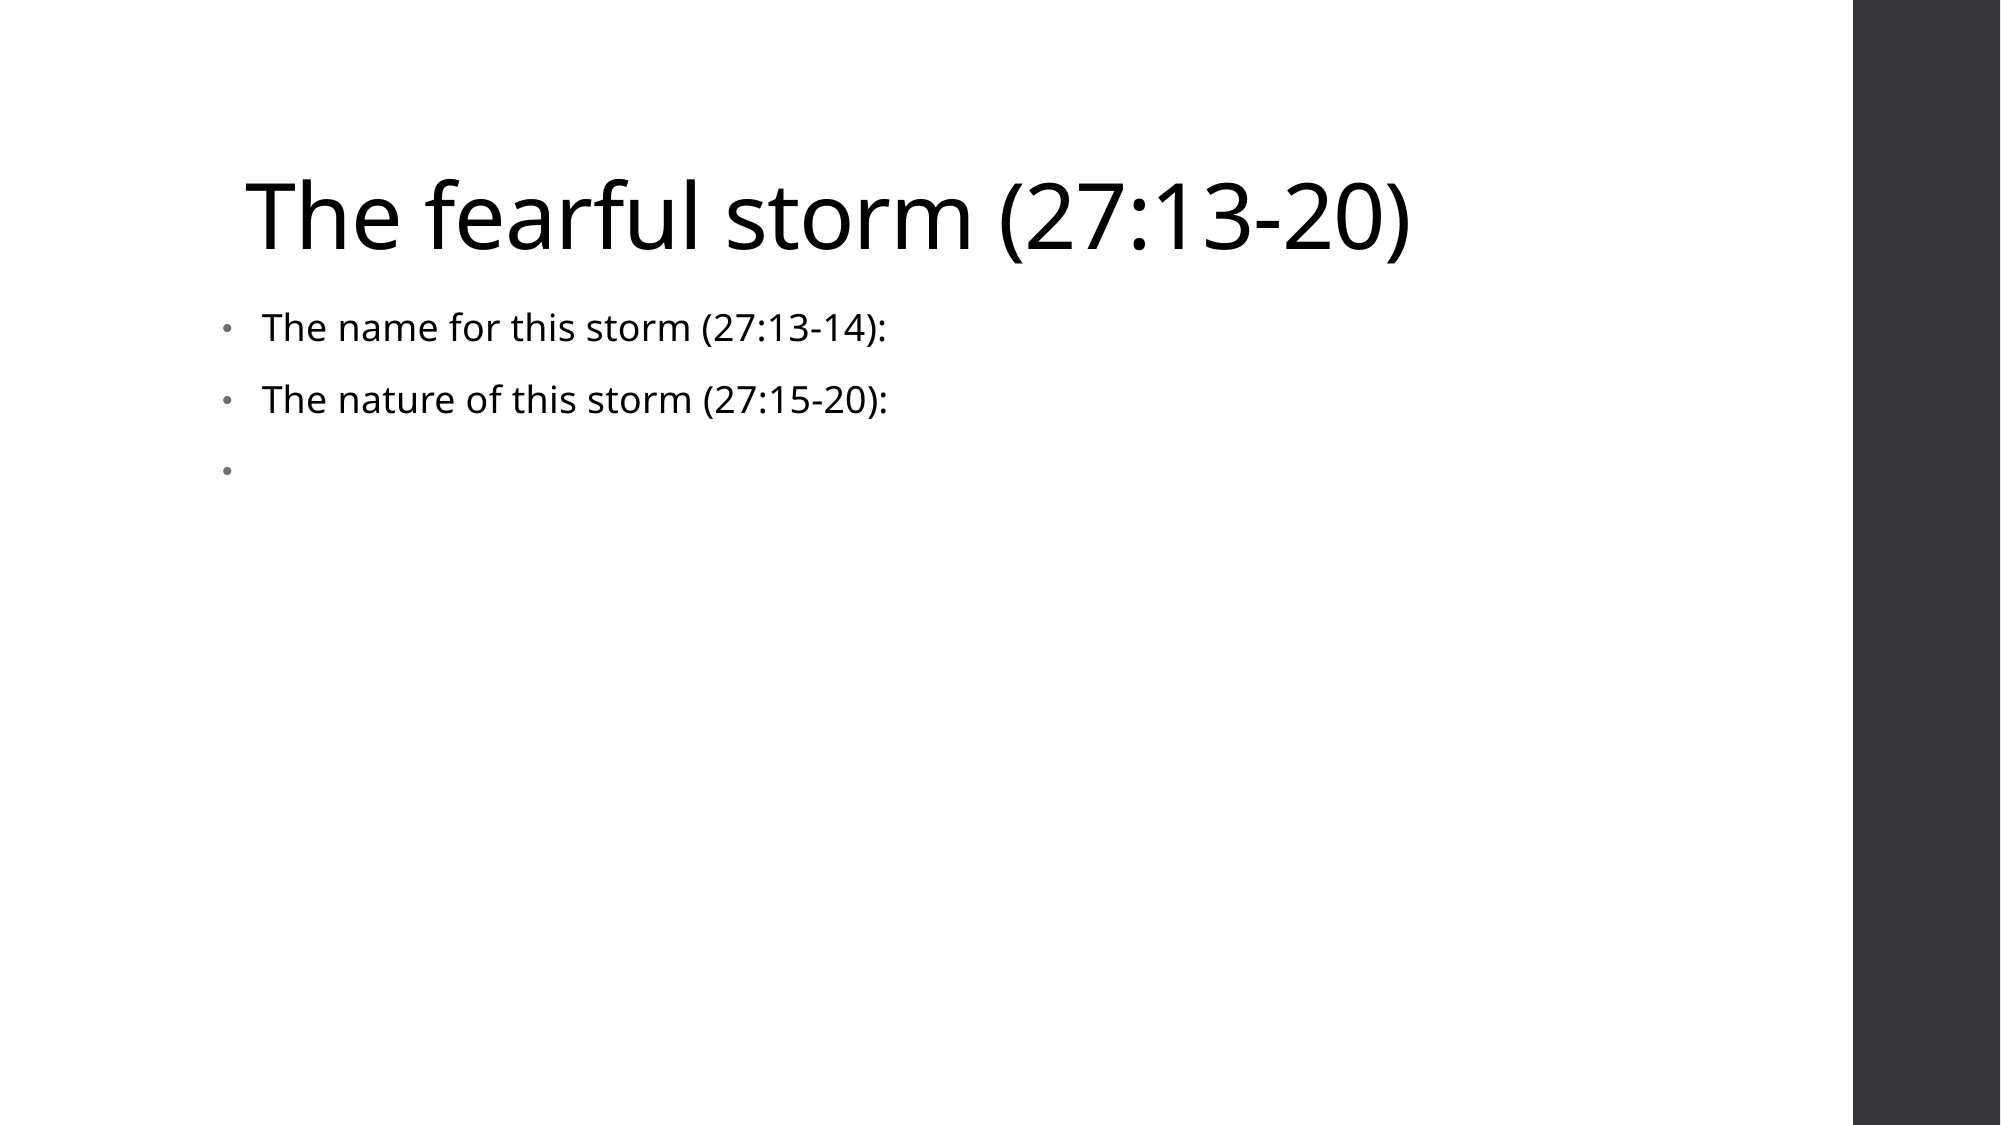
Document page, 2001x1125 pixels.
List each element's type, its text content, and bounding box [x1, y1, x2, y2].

title The fearful storm (27:13-20) [206, 60, 1797, 278]
list The name for this storm (27:13-14): The nature of this storm (27:15-20): [206, 299, 1617, 1014]
